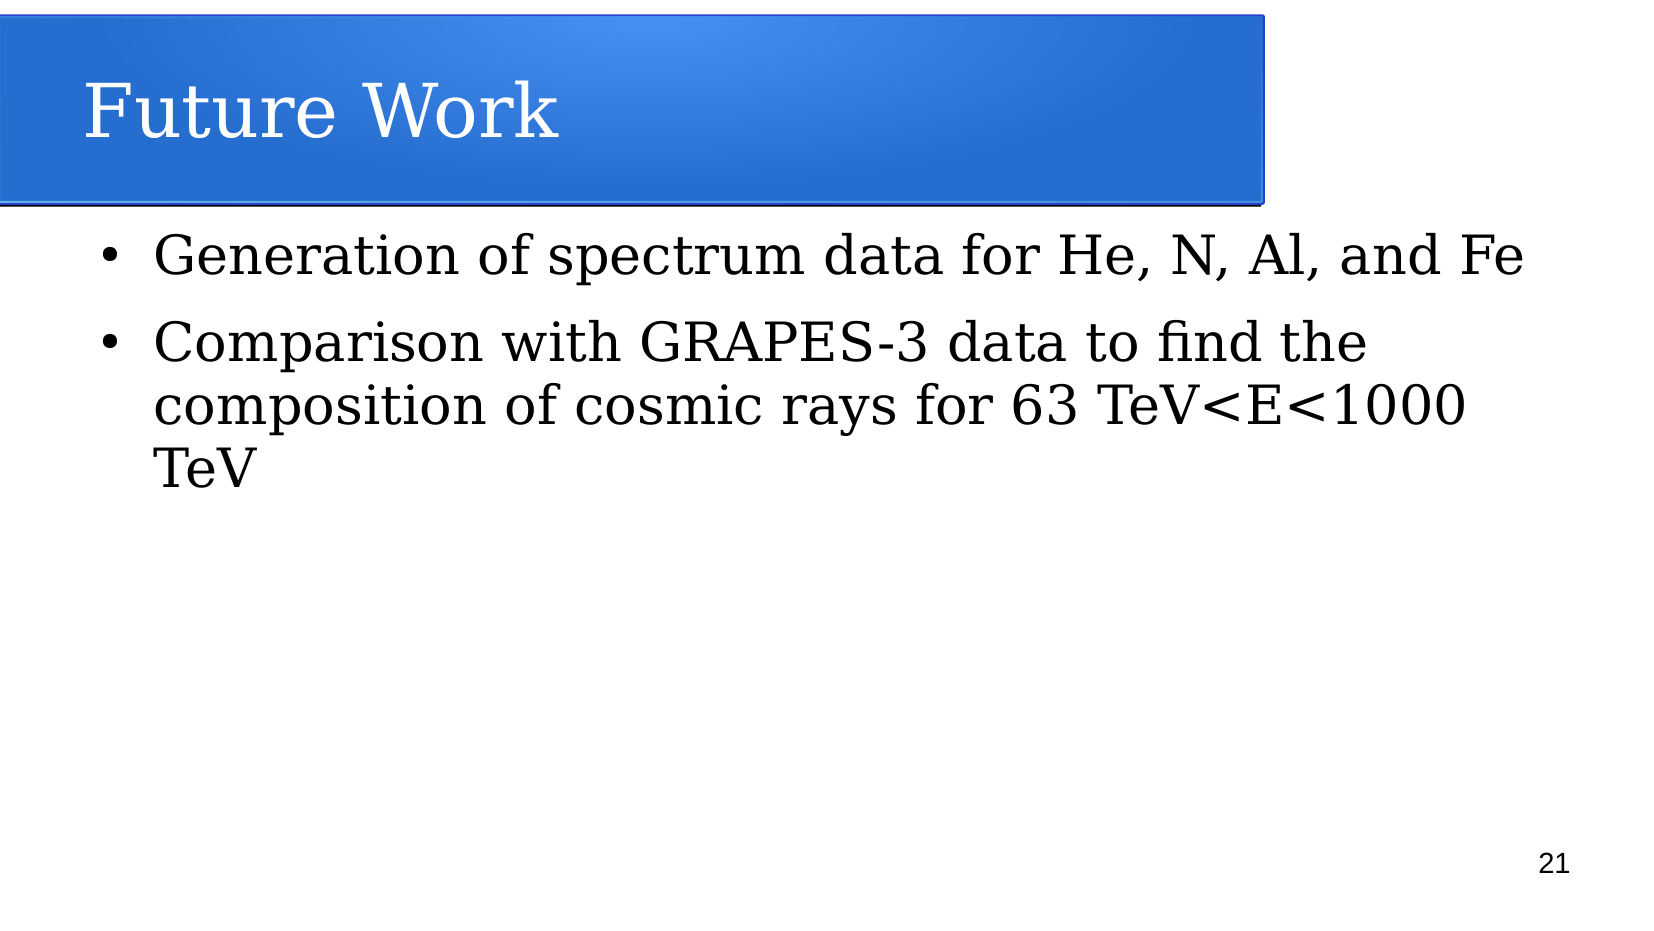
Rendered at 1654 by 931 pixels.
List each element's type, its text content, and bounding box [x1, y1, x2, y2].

list Generation of spectrum data for He, N, Al, and Fe Comparison with GRAPES-3 data to find the composition of cosmic rays for 63 TeV<E<1000 TeV [82, 224, 1571, 764]
title Future Work [82, 35, 1235, 189]
